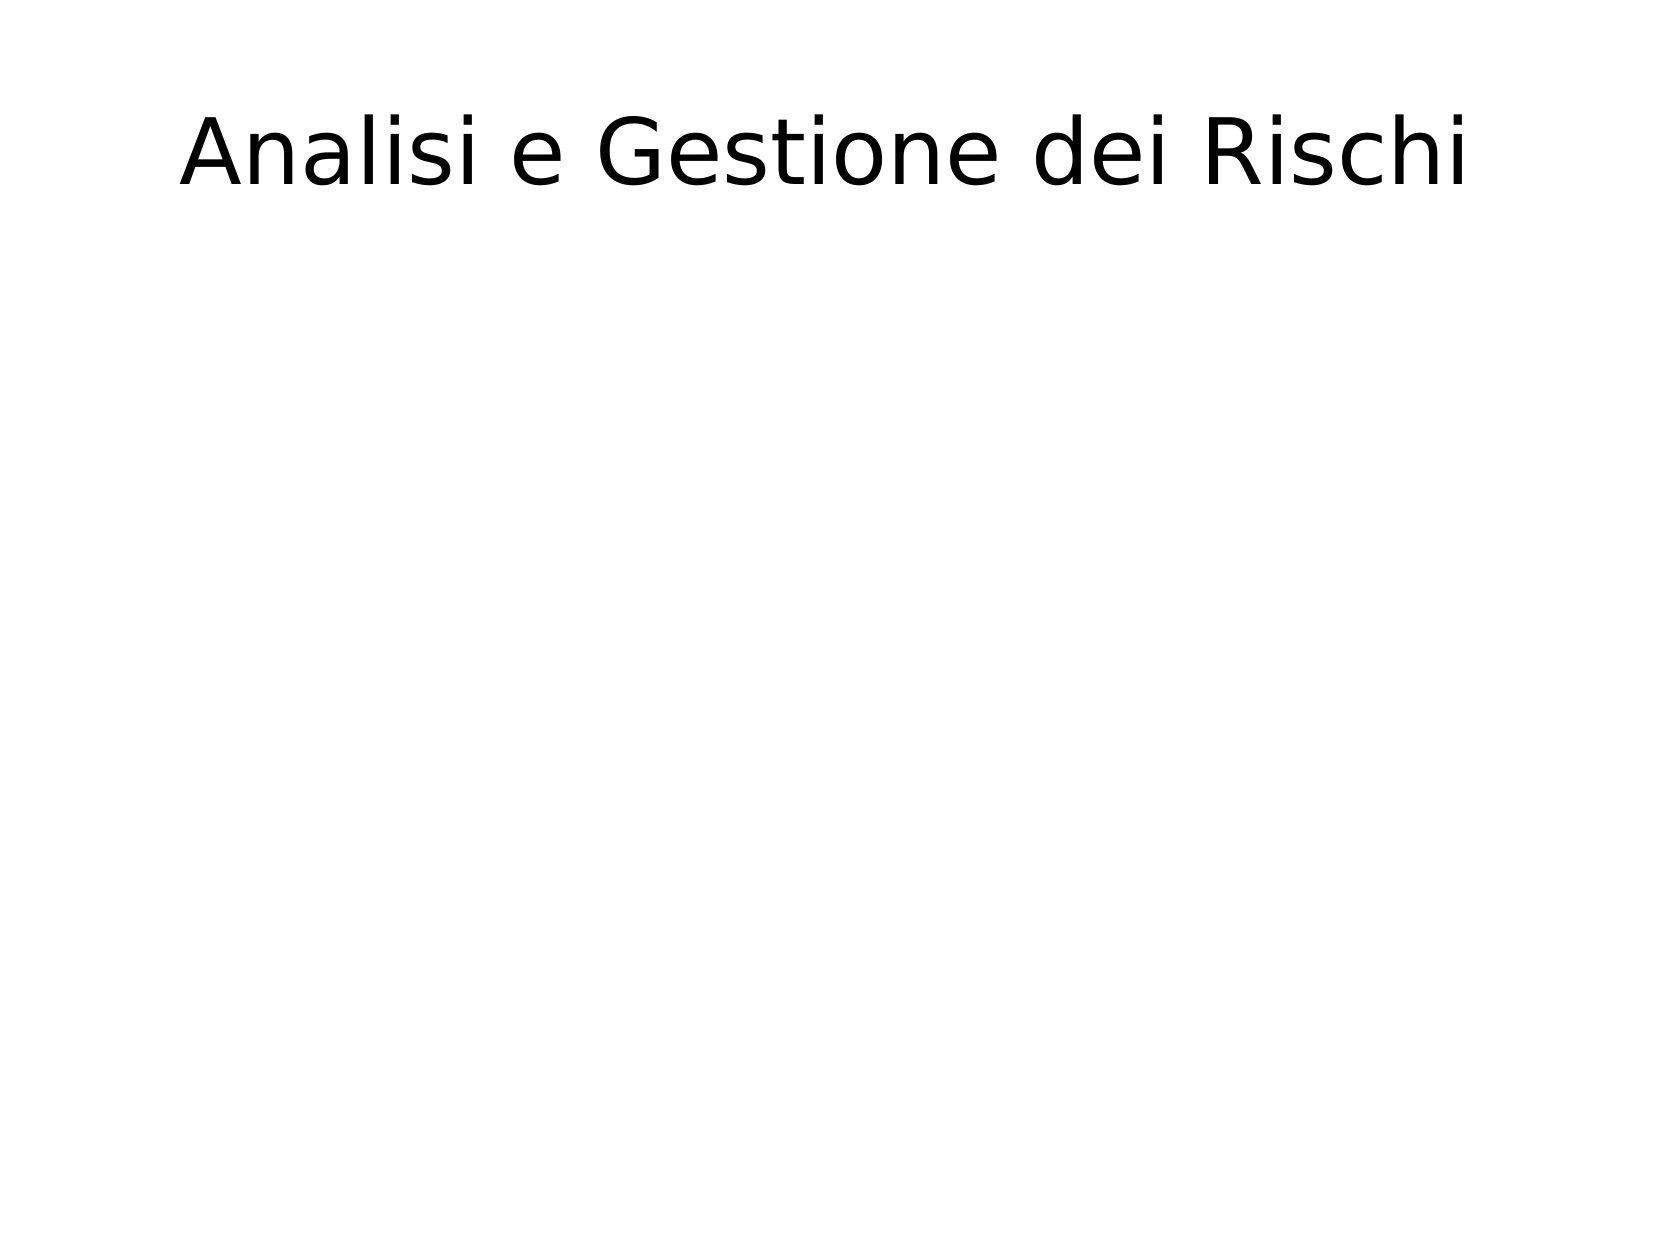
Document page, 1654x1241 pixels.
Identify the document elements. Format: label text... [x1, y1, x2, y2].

title Analisi e Gestione dei Rischi [82, 56, 1571, 250]
